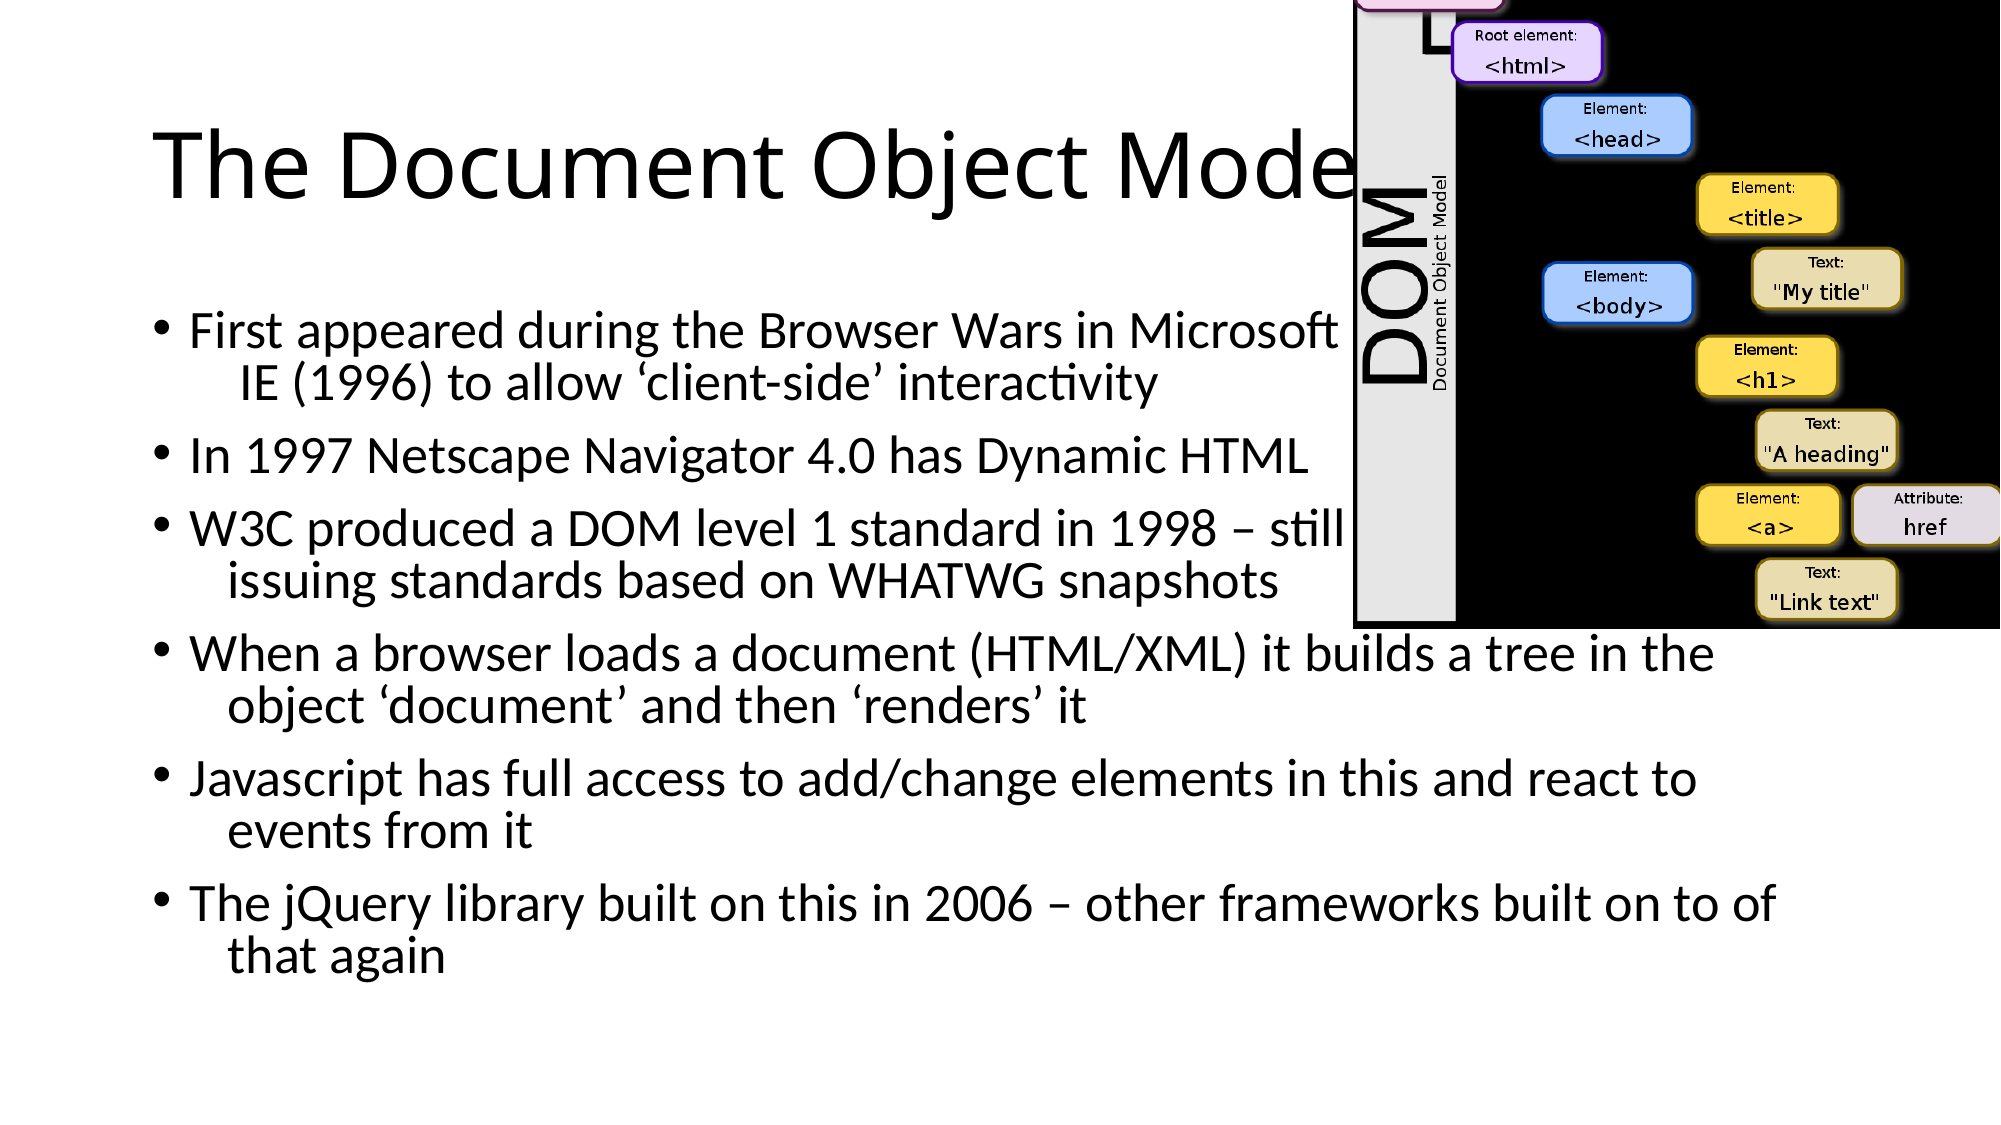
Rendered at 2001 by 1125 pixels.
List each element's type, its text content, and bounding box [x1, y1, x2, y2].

picture [1353, 0, 2000, 629]
title The Document Object Model [137, 59, 1353, 278]
list First appeared during the Browser Wars in Microsoft IE (1996) to allow ‘client-side’ interactivity In 1997 Netscape Navigator 4.0 has Dynamic HTML W3C produced a DOM level 1 standard in 1998 – still issuing standards based on WHATWG snapshots When a browser loads a document (HTML/XML) it builds a tree in the object ‘document’ and then ‘renders’ it Javascript has full access to add/change elements in this and react to events from it The jQuery library built on this in 2006 – other frameworks built on to of that again [137, 299, 1863, 1014]
